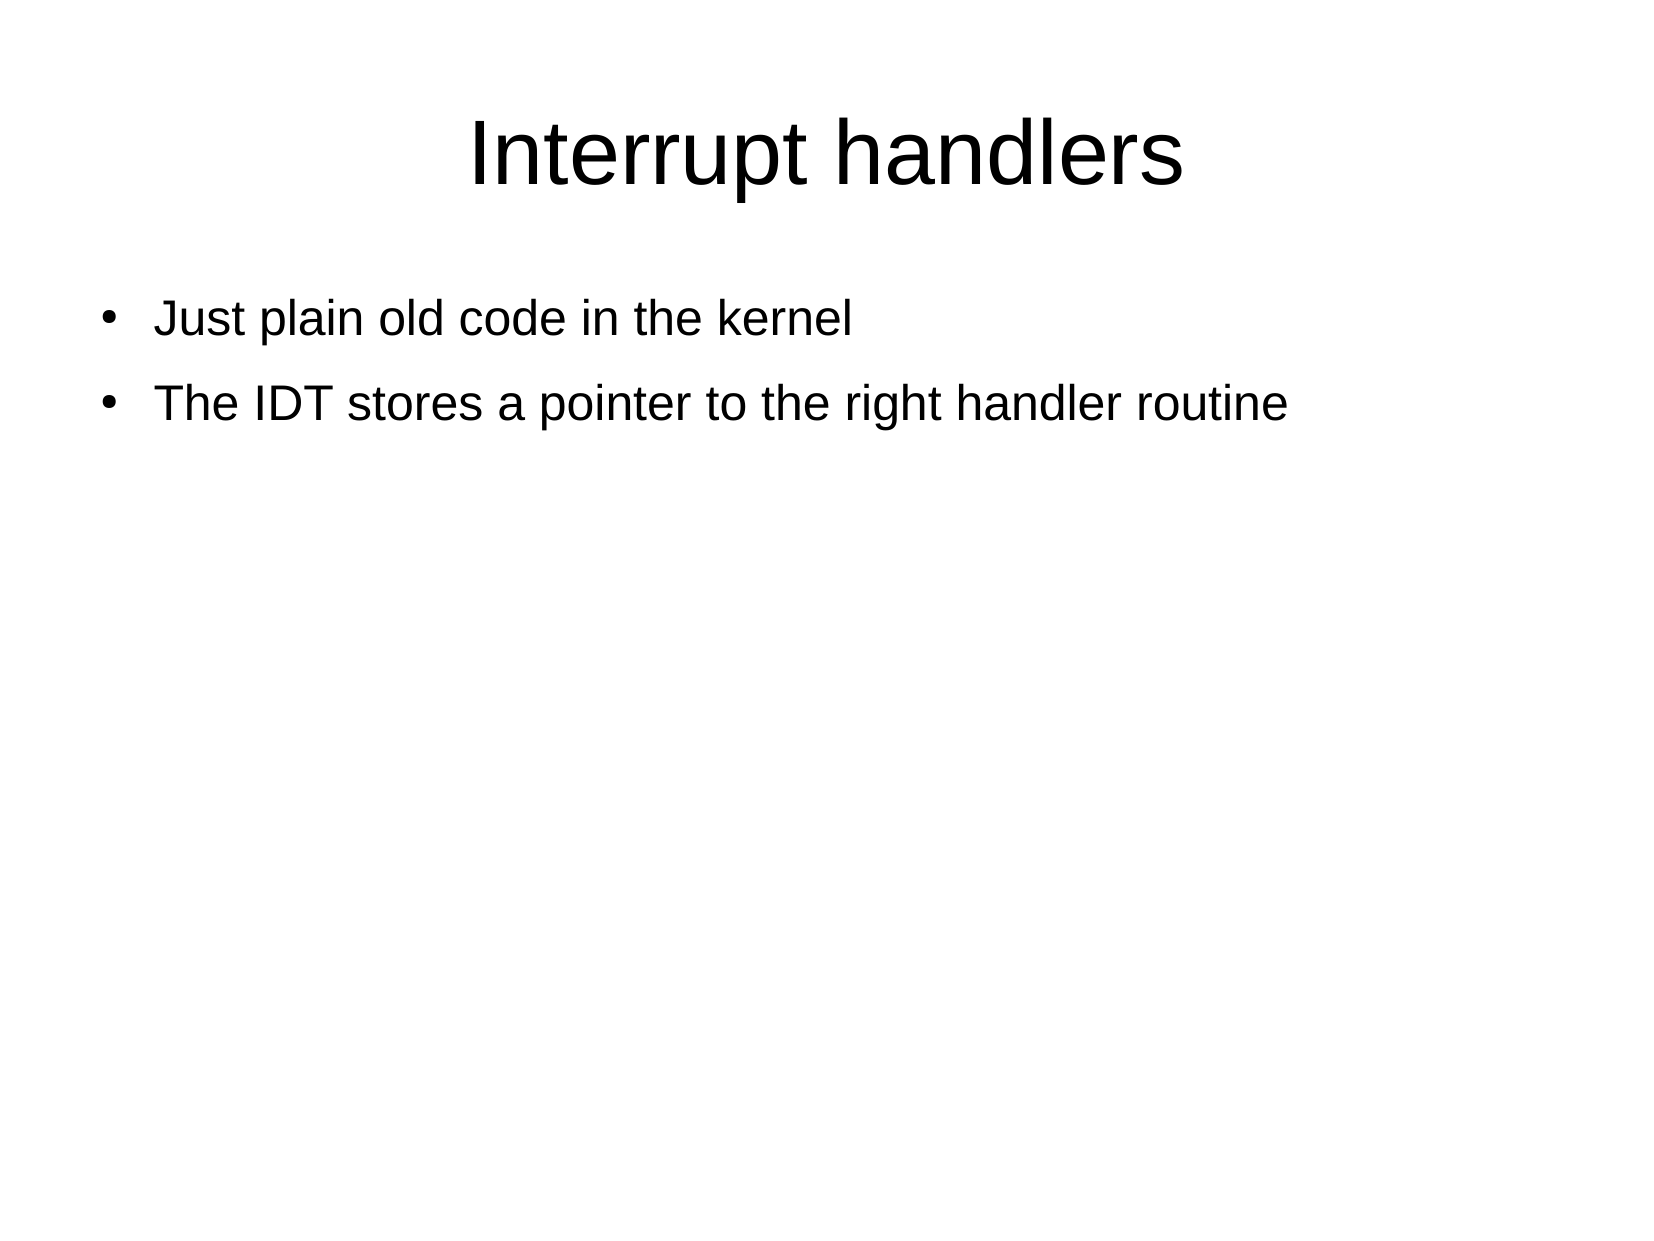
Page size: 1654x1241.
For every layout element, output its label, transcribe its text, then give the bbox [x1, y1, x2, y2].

list Just plain old code in the kernel The IDT stores a pointer to the right handler routine [82, 290, 1571, 1010]
title Interrupt handlers [82, 49, 1571, 257]
